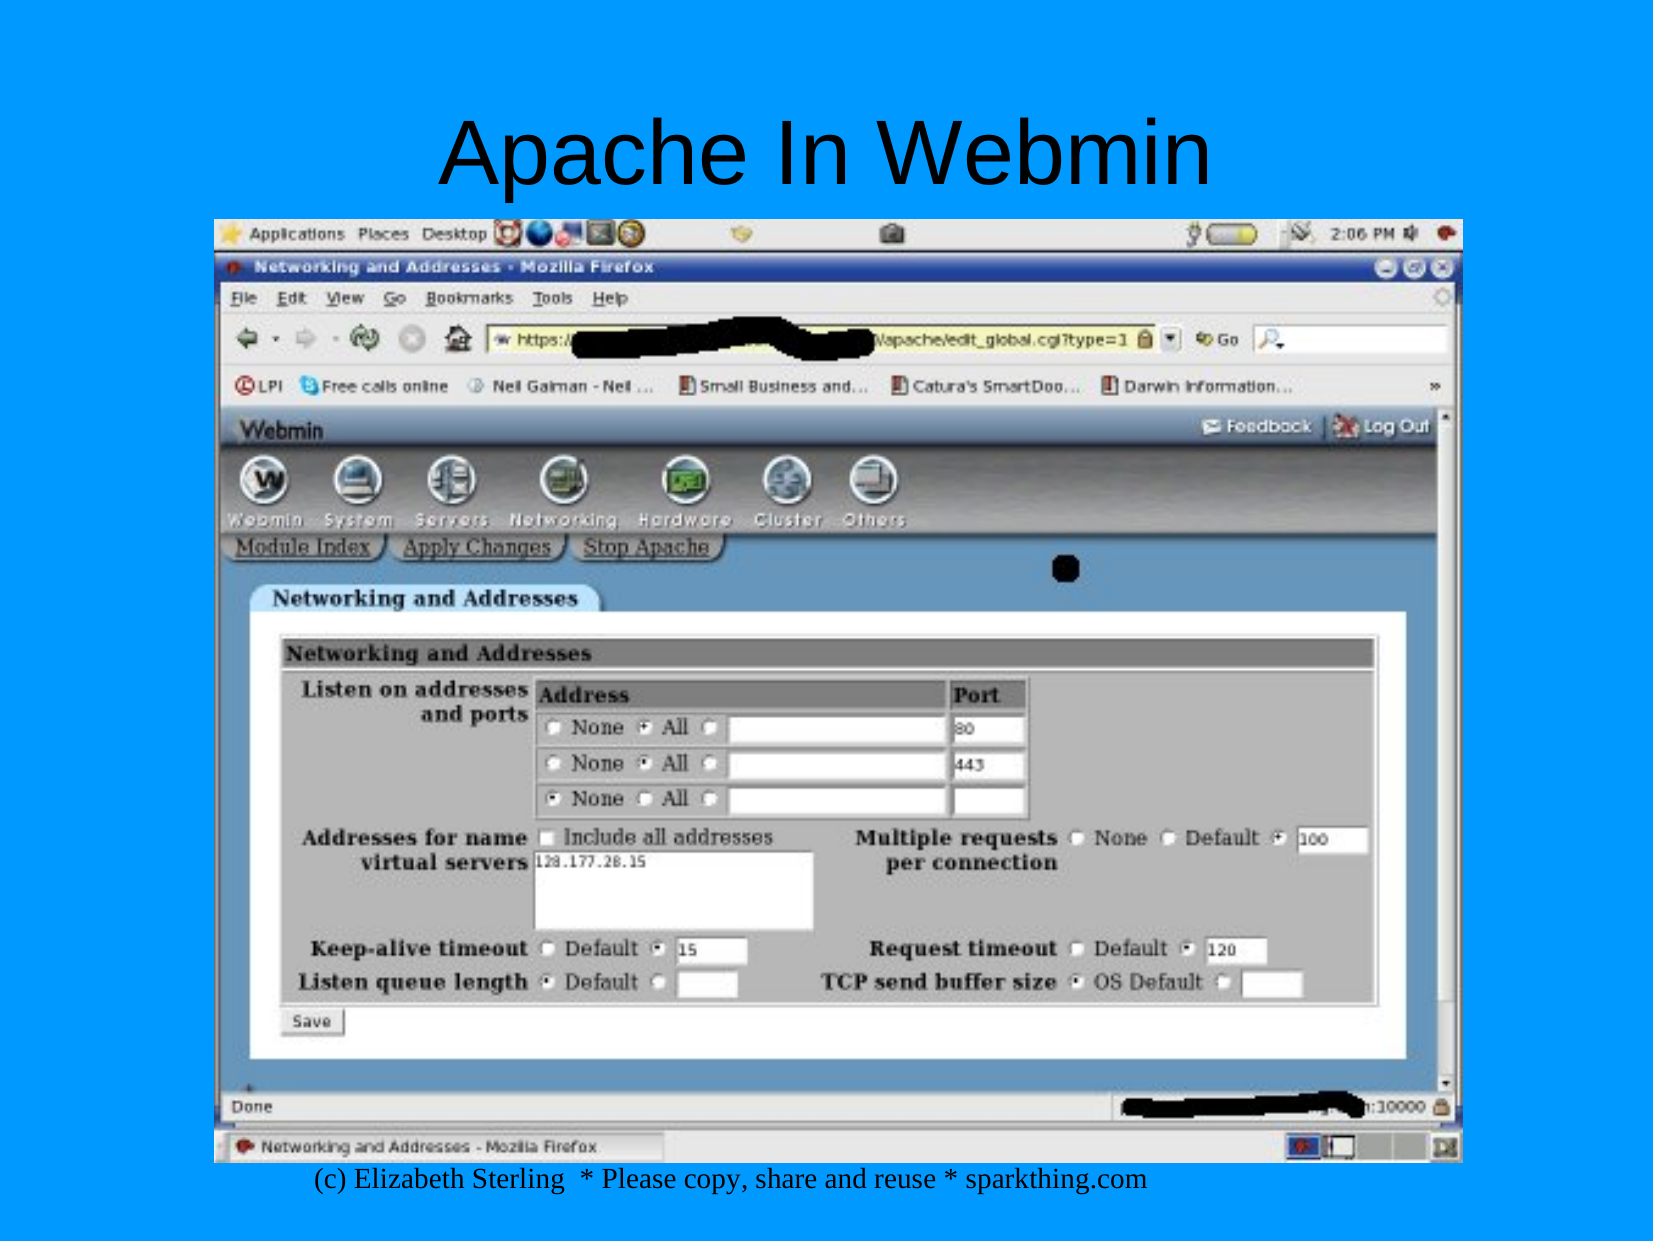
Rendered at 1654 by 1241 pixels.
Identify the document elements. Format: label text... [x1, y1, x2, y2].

title Apache In Webmin [82, 49, 1571, 257]
picture [214, 219, 1463, 1163]
